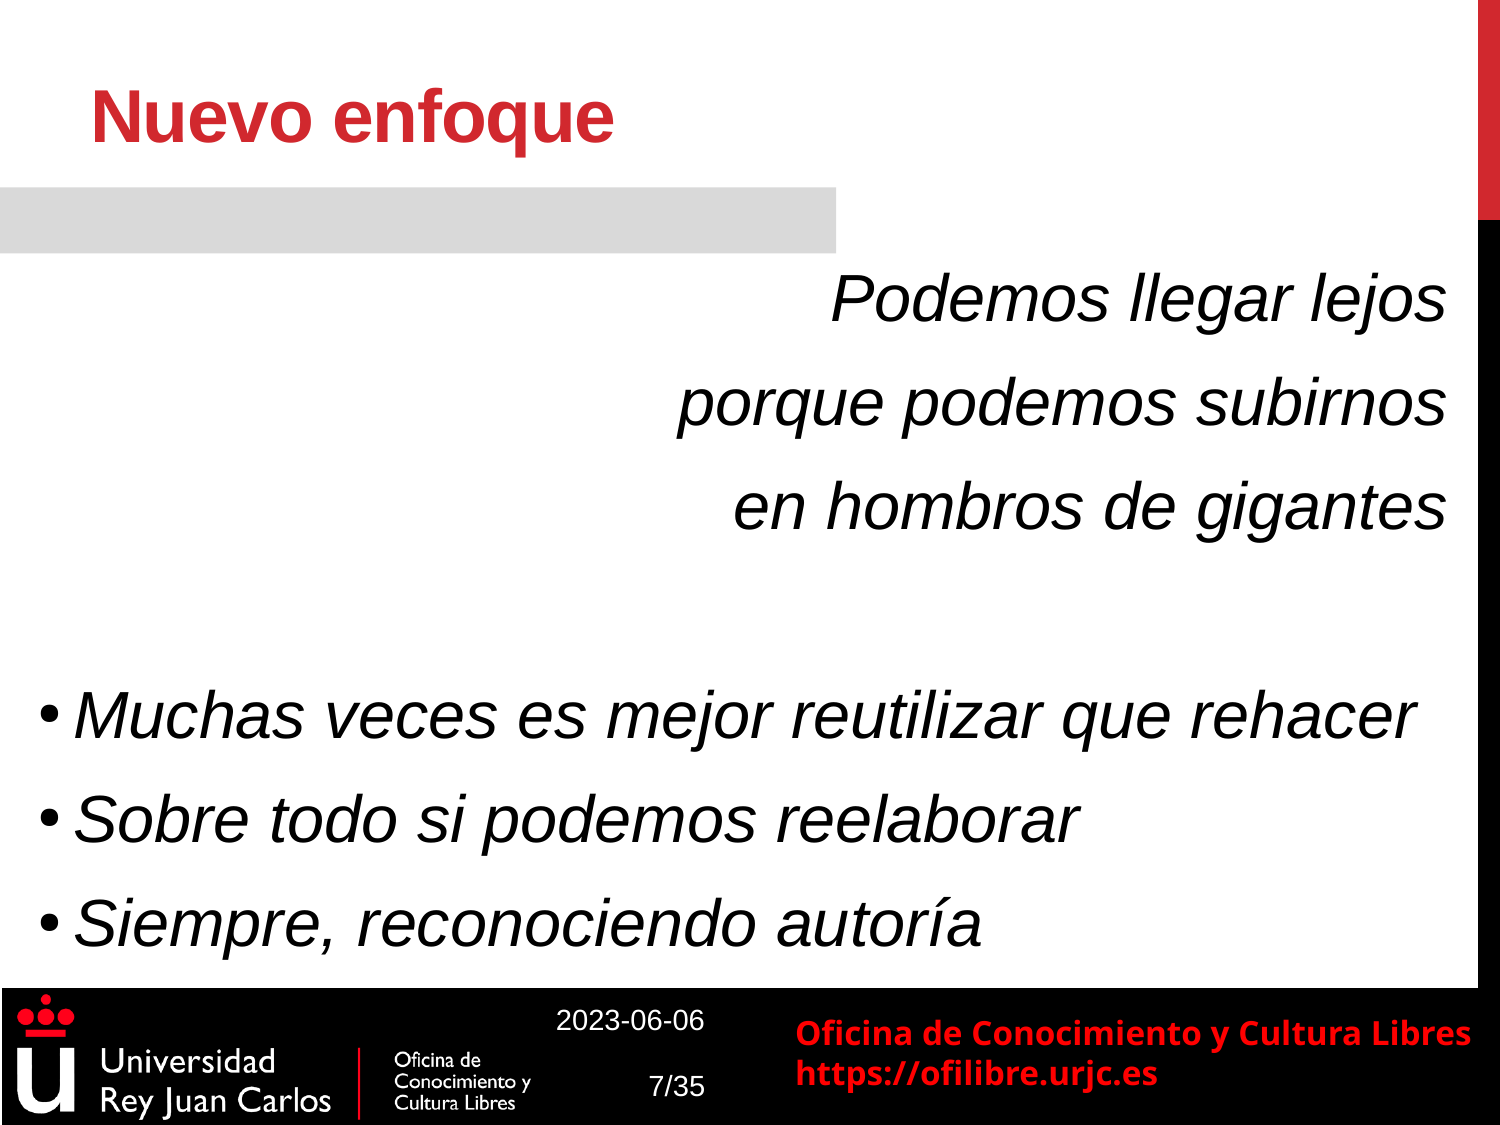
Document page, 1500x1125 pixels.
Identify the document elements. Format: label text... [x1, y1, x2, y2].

text_box Nuevo enfoque [0, 24, 1326, 172]
text_box Podemos llegar lejos porque podemos subirnos en hombros de gigantes Muchas veces es mejor reutilizar que rehacer Sobre todo si podemos reelaborar Siempre, reconociendo autoría [23, 253, 1464, 1014]
title [75, 7, 1425, 196]
picture [17, 994, 531, 1120]
